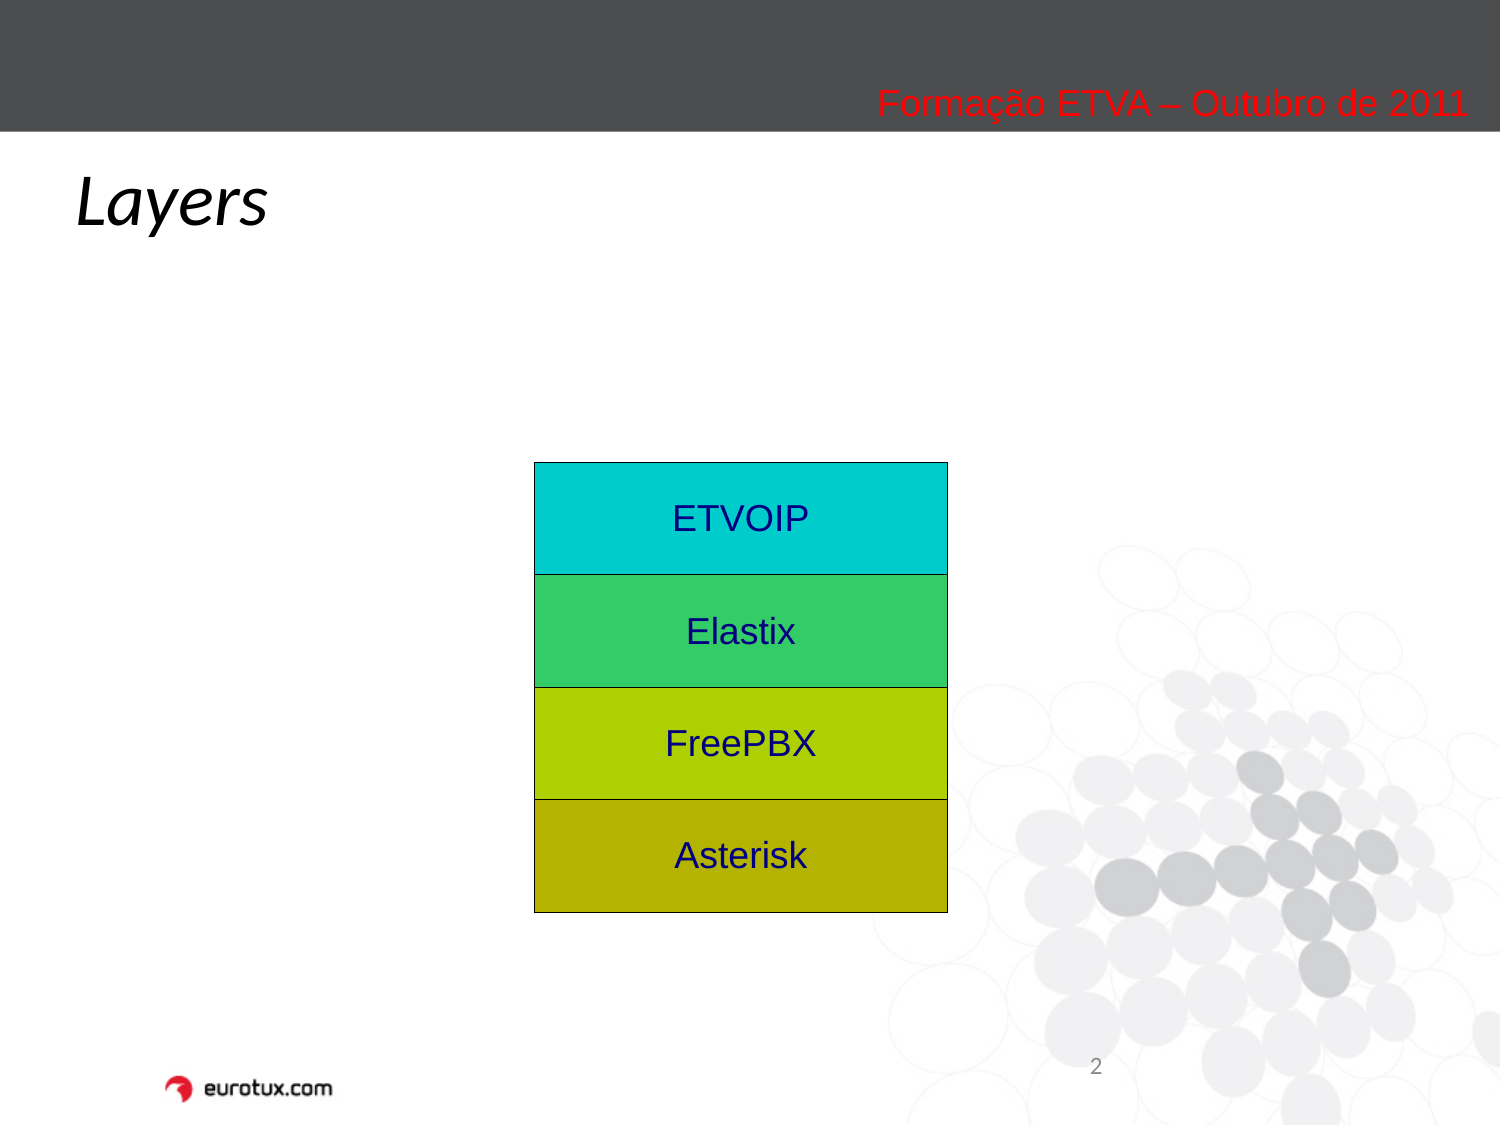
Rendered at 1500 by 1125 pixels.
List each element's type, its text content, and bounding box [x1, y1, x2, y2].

text_box ETVOIP [534, 462, 948, 574]
text_box FreePBX [534, 688, 948, 799]
text_box Asterisk [534, 799, 948, 913]
picture [0, 0, 1500, 1125]
text_box Elastix [534, 574, 948, 688]
title Layers [75, 112, 1425, 301]
